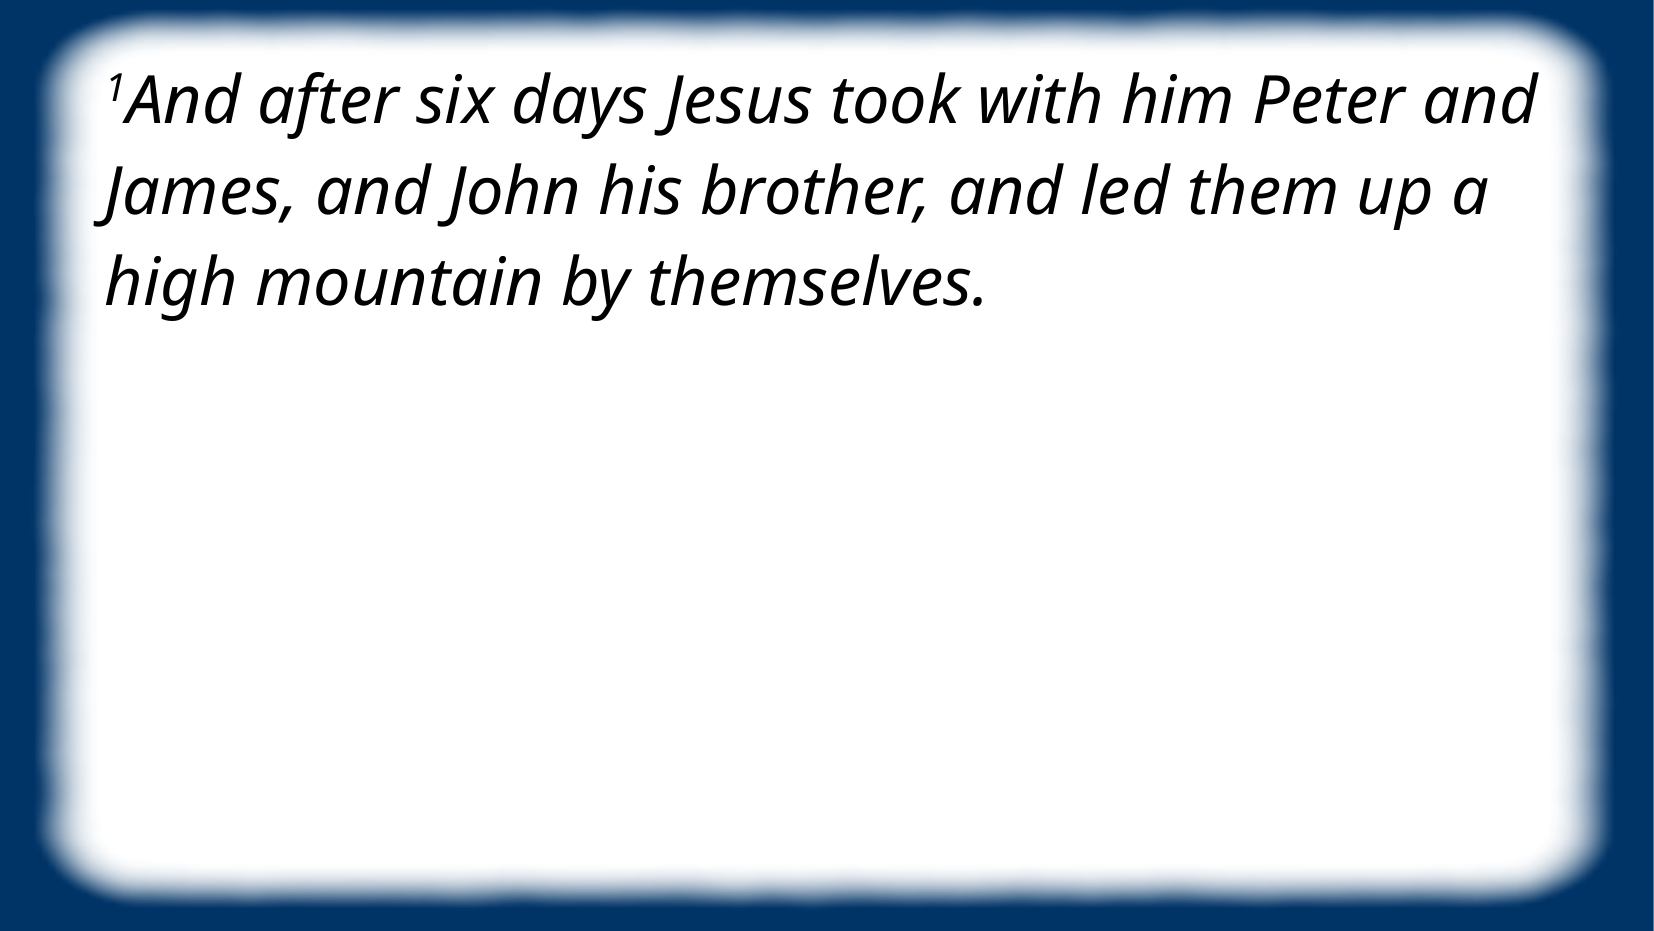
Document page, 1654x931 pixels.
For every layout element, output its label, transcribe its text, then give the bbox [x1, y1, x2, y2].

text_box 1And after six days Jesus took with him Peter and James, and John his brother, and led them up a high mountain by themselves. [90, 45, 1561, 327]
picture [0, 0, 1654, 931]
